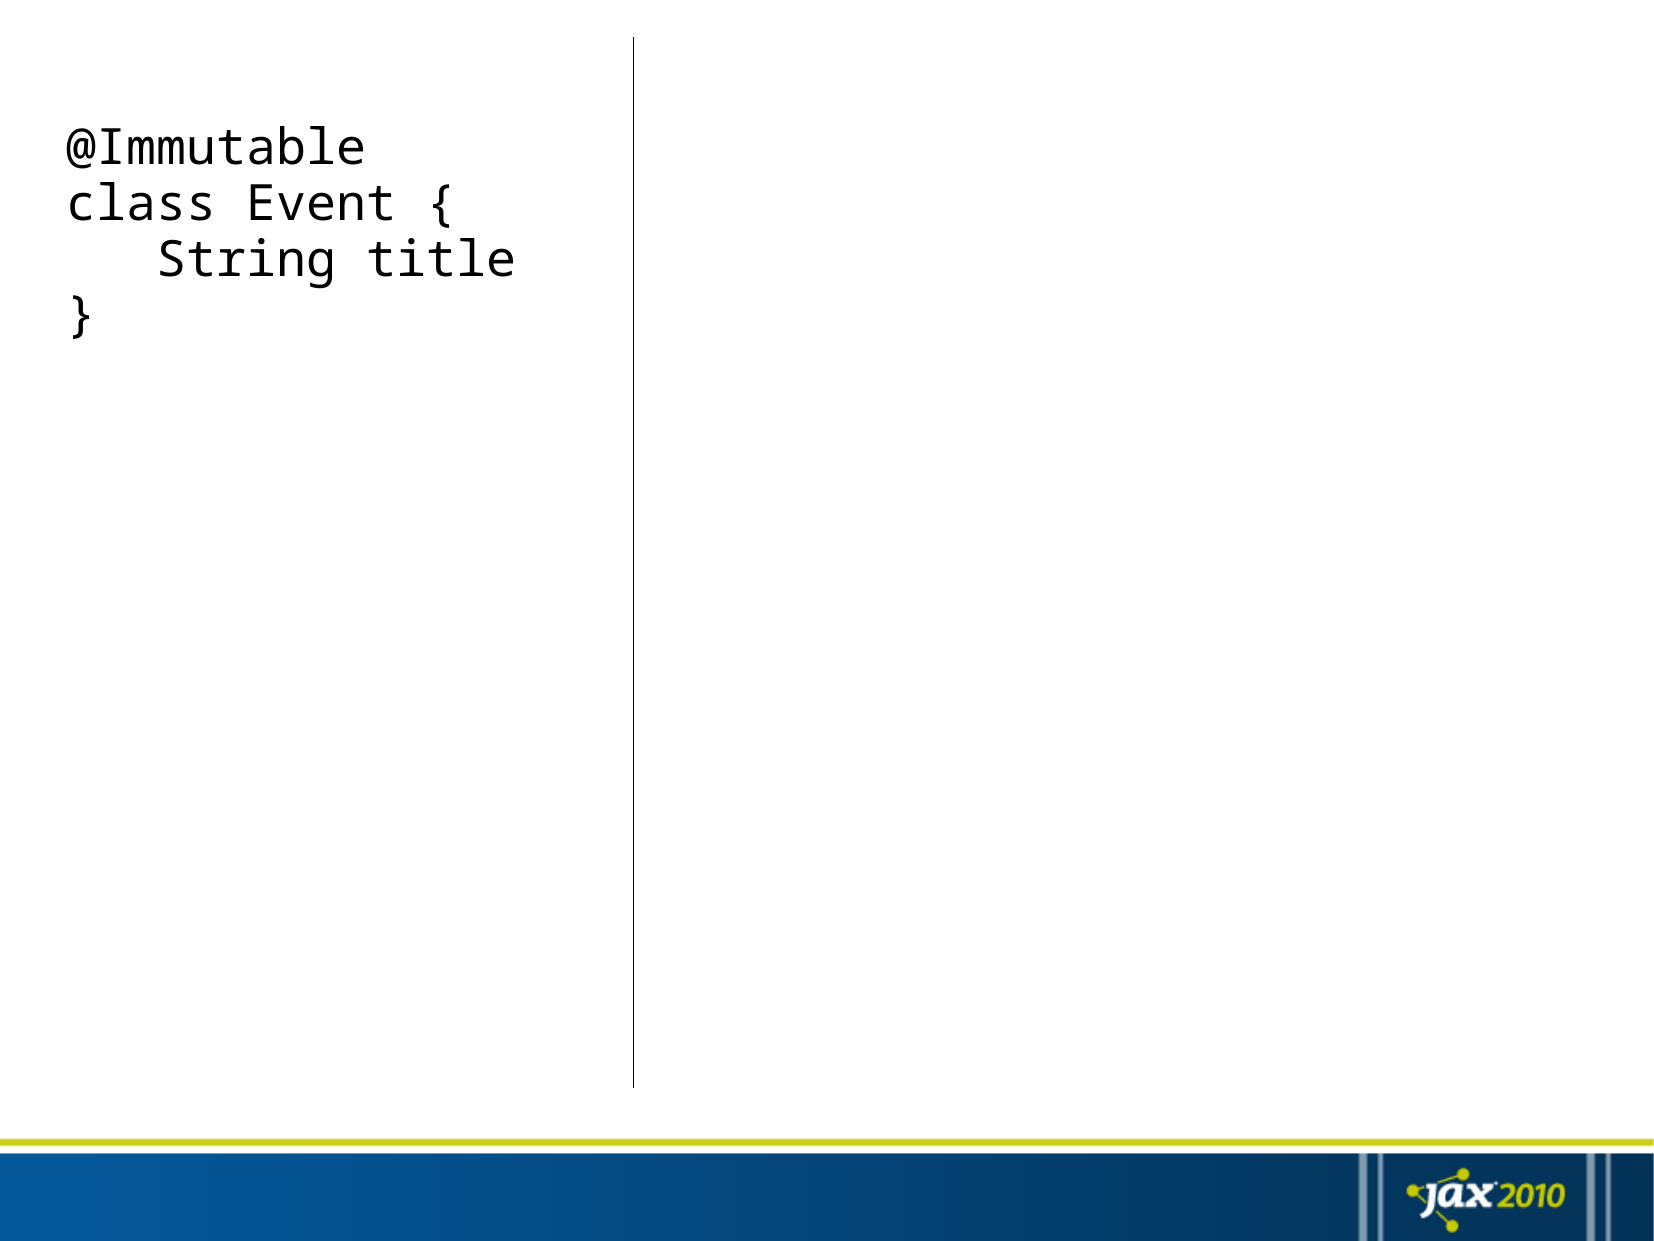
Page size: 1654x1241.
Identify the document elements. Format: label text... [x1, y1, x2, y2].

picture [0, 0, 1654, 1241]
text_box @Immutable class Event { String title } [51, 112, 924, 1088]
